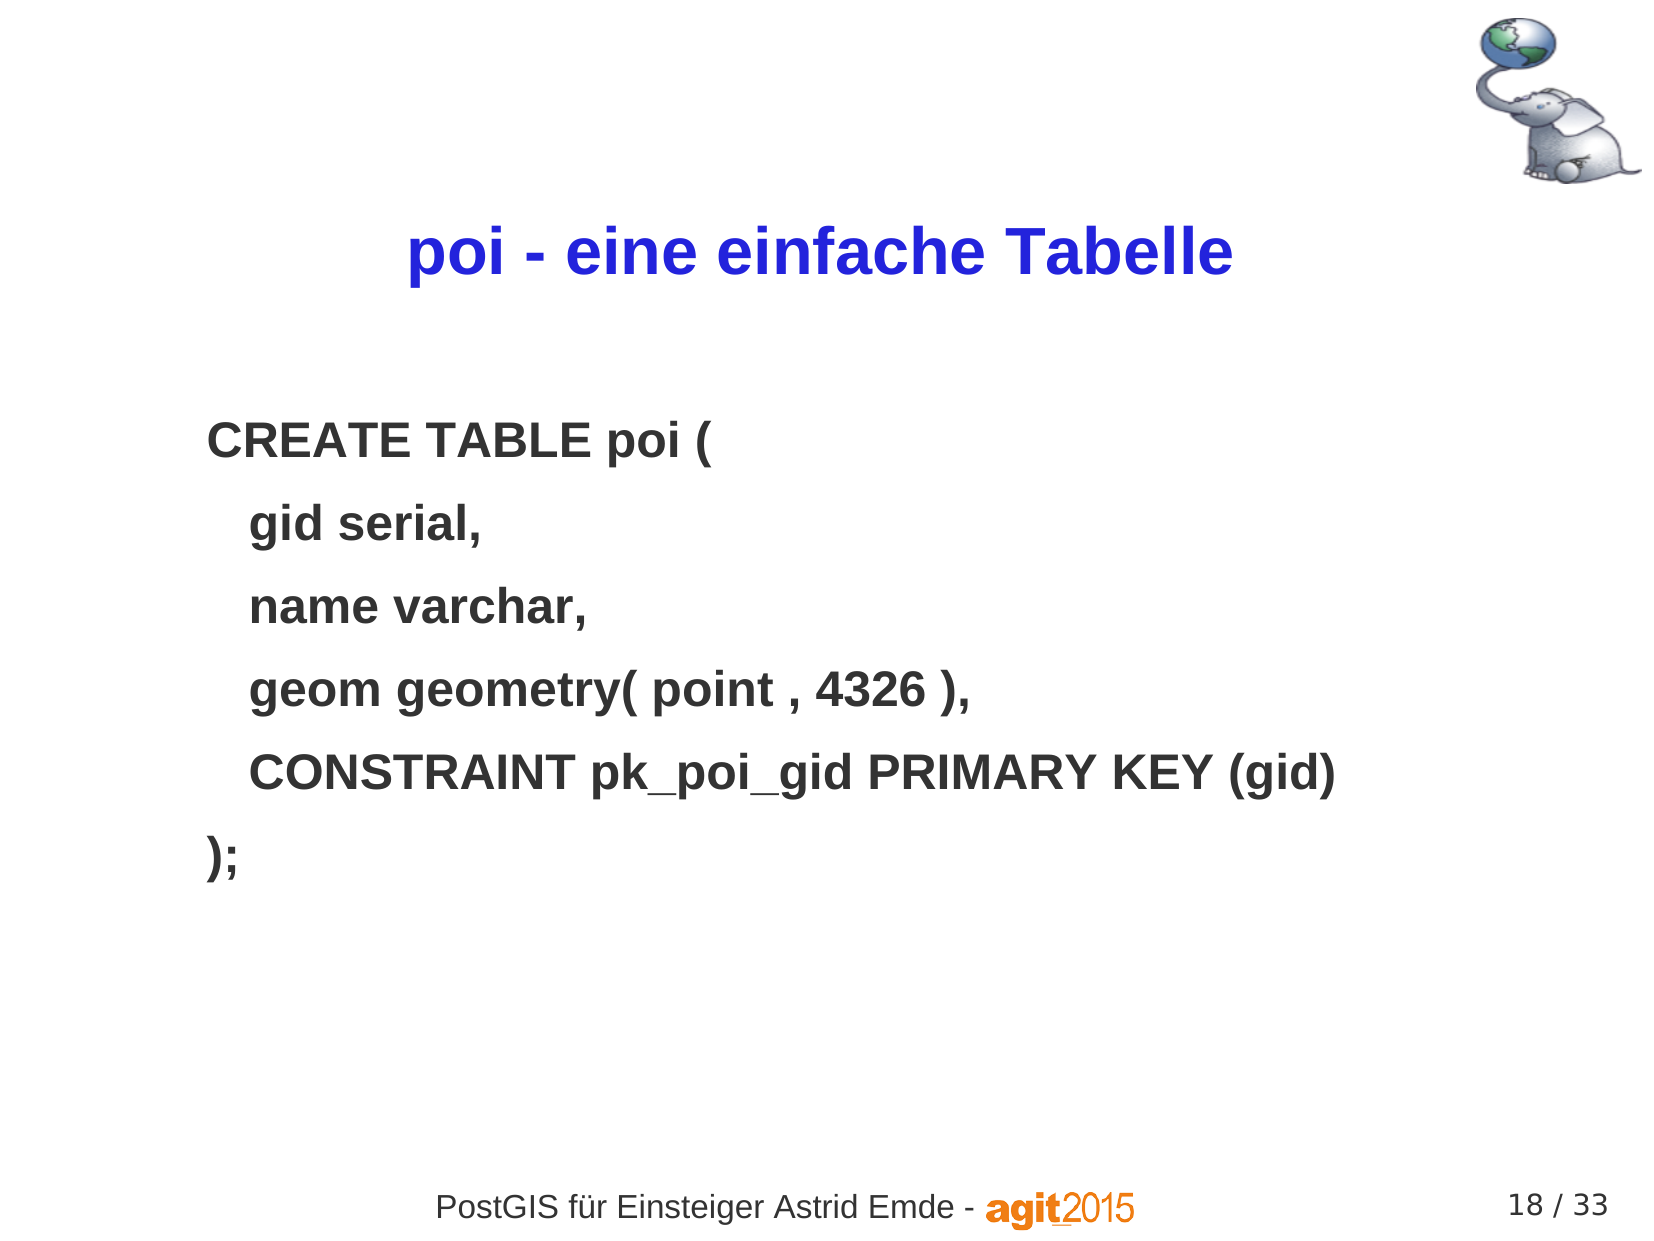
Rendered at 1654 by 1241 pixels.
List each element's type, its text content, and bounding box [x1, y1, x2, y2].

picture [986, 1192, 1134, 1231]
title poi - eine einfache Tabelle [76, 177, 1565, 325]
picture [1476, 18, 1642, 184]
list CREATE TABLE poi ( gid serial, name varchar, geom geometry( point , 4326 ), CONSTRAINT pk_poi_gid PRIMARY KEY (gid) ); [206, 324, 1565, 1144]
